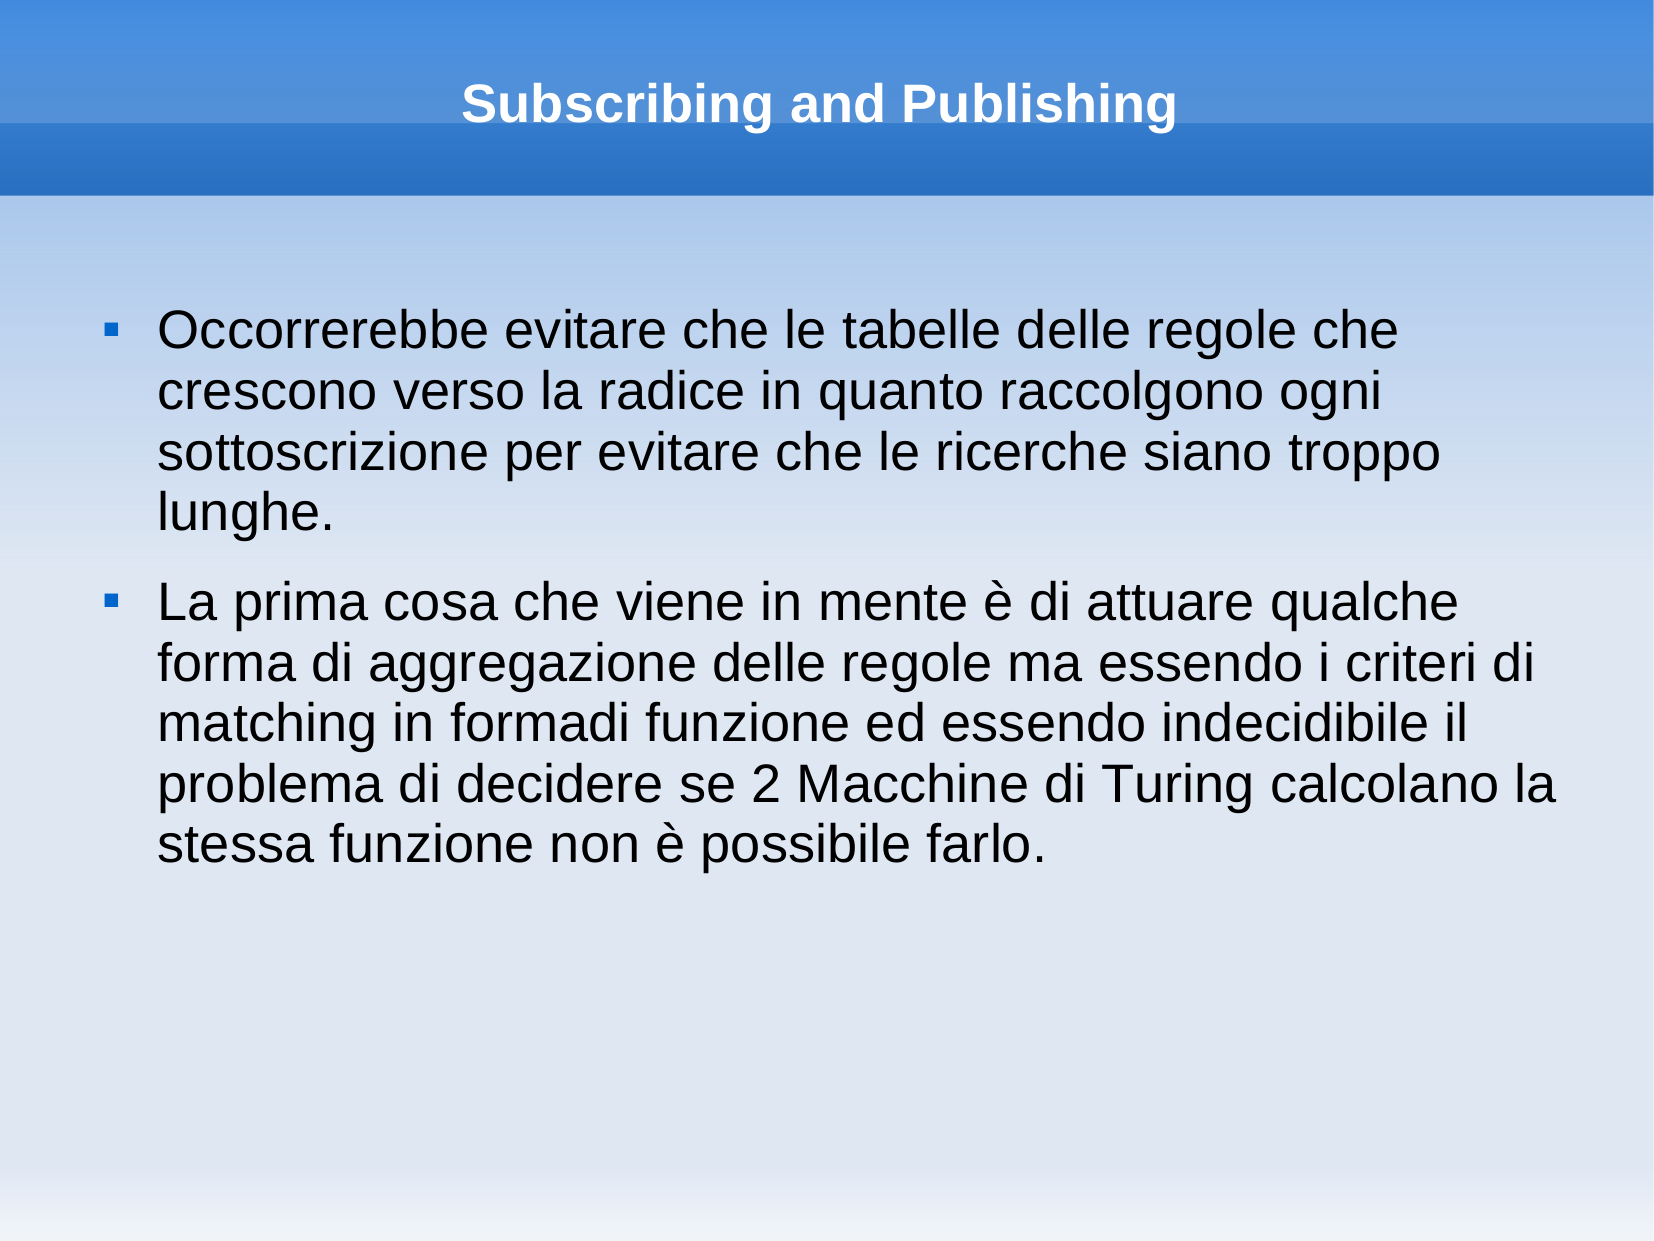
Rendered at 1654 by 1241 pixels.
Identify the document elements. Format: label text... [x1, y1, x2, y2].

list Occorrerebbe evitare che le tabelle delle regole che crescono verso la radice in quanto raccolgono ogni sottoscrizione per evitare che le ricerche siano troppo lunghe. La prima cosa che viene in mente è di attuare qualche forma di aggregazione delle regole ma essendo i criteri di matching in formadi funzione ed essendo indecidibile il problema di decidere se 2 Macchine di Turing calcolano la stessa funzione non è possibile farlo. [86, 300, 1576, 1104]
title Subscribing and Publishing [76, 7, 1565, 200]
picture [0, 0, 1654, 1241]
